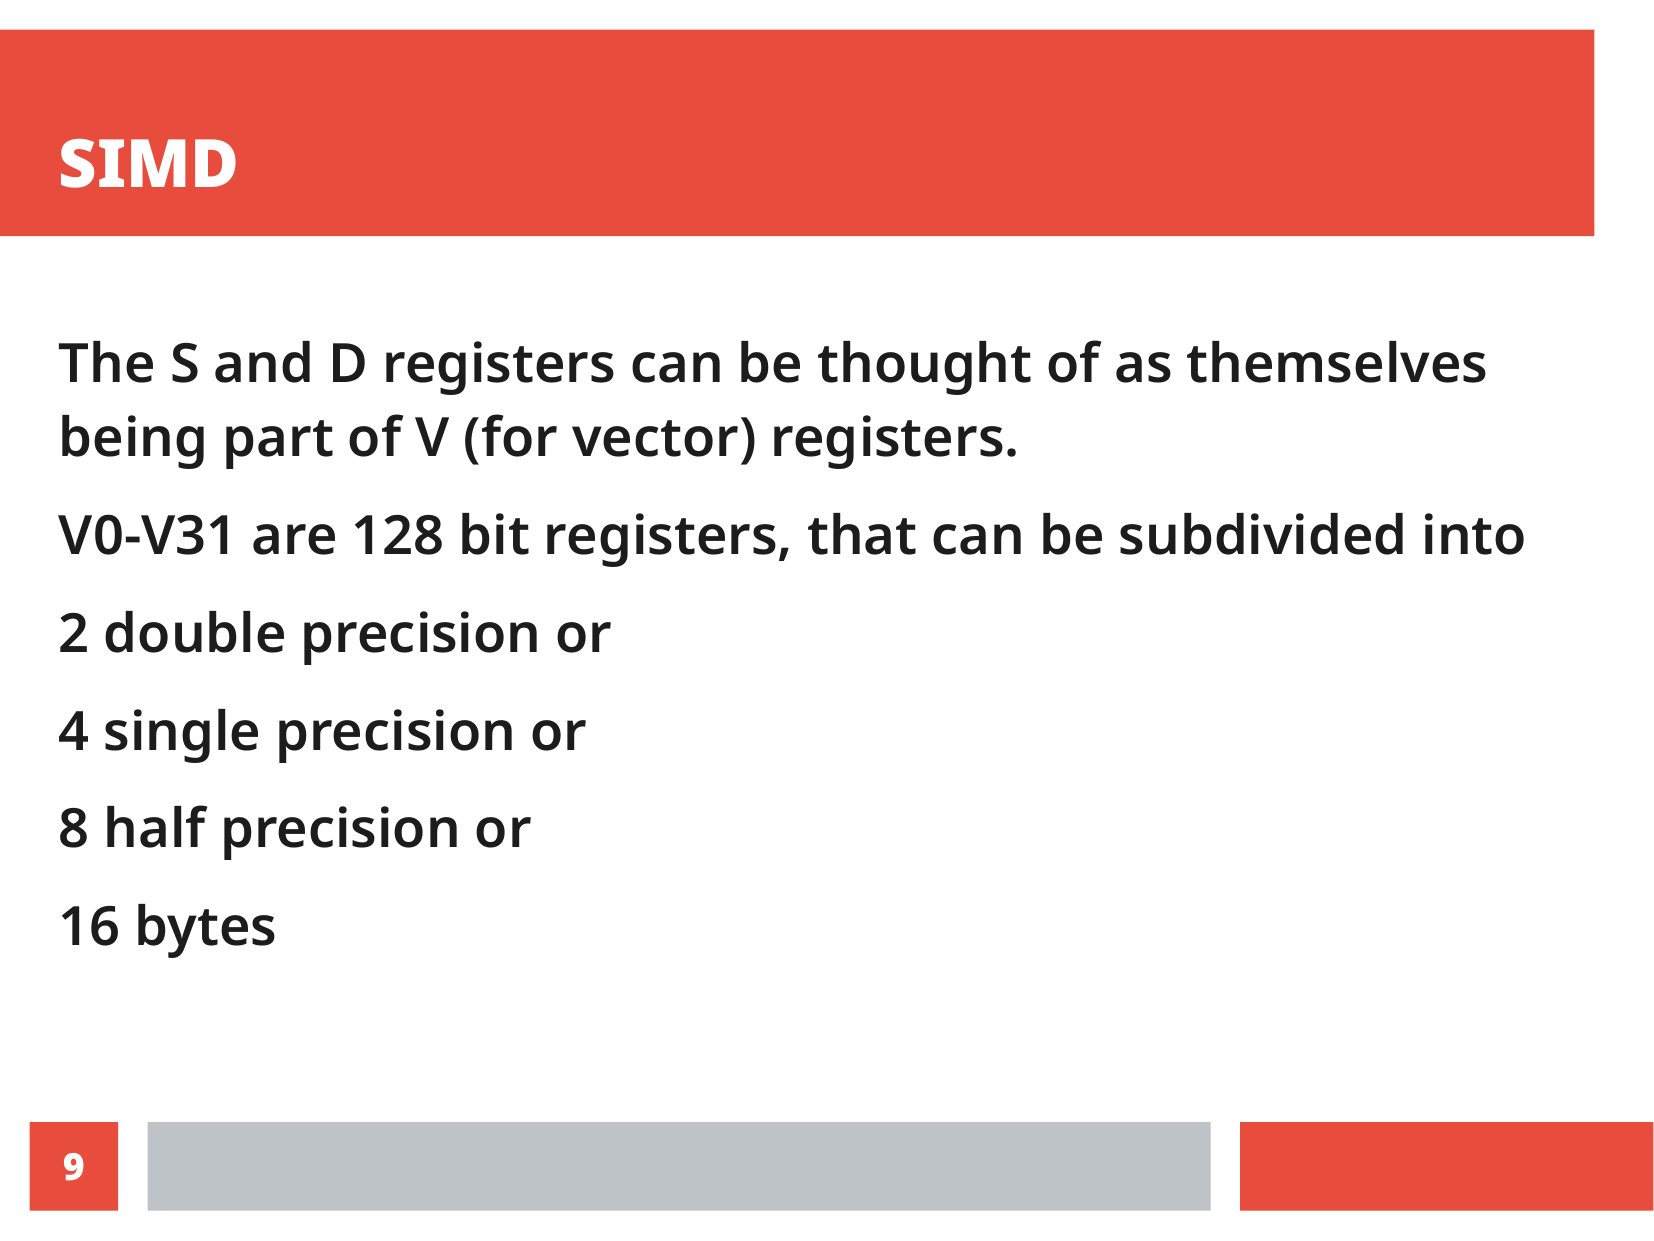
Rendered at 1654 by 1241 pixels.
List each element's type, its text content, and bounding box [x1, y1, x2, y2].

title SIMD [59, 59, 1595, 207]
list The S and D registers can be thought of as themselves being part of V (for vector) registers. V0-V31 are 128 bit registers, that can be subdivided into 2 double precision or 4 single precision or 8 half precision or 16 bytes [59, 324, 1565, 1093]
